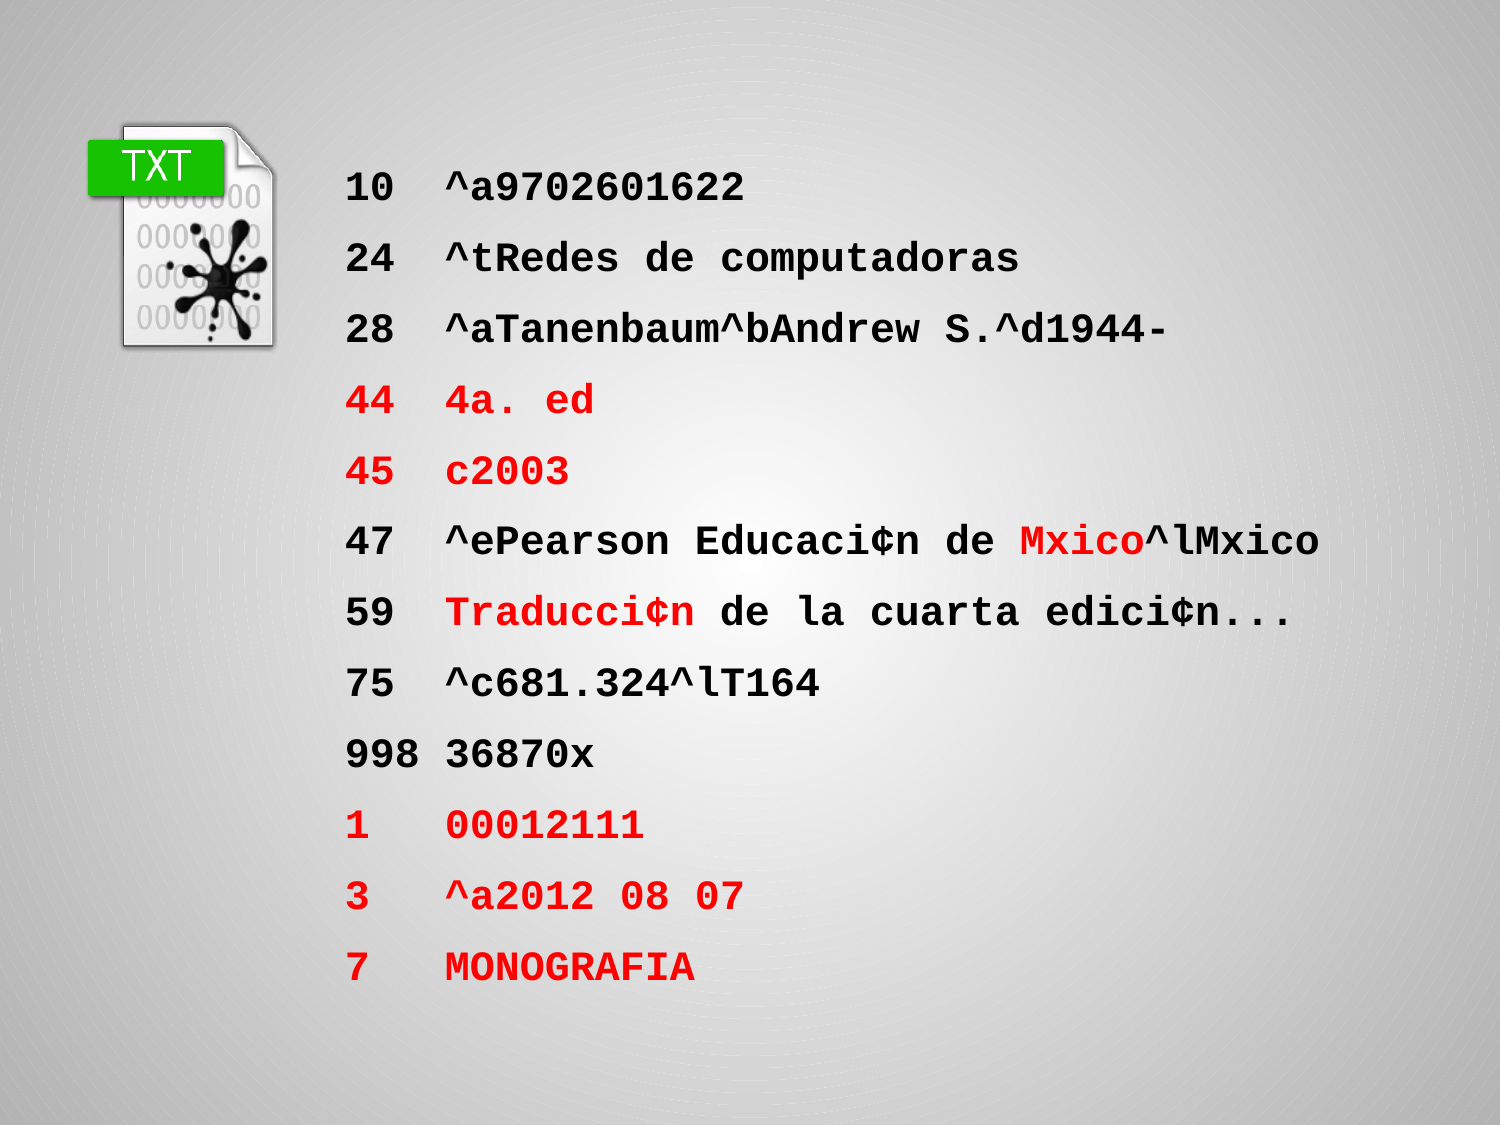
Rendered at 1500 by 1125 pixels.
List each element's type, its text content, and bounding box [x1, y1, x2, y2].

picture [77, 118, 286, 358]
text_box 10 ^a9702601622 24 ^tRedes de computadoras 28 ^aTanenbaum^bAndrew S.^d1944- 44 4a. ed 45 c2003 47 ^ePearson Educaci¢n de Mxico^lMxico 59 Traducci¢n de la cuarta edici¢n... 75 ^c681.324^lT164 998 36870x 1 00012111 3 ^a2012 08 07 7 MONOGRAFIA [330, 135, 1456, 1081]
